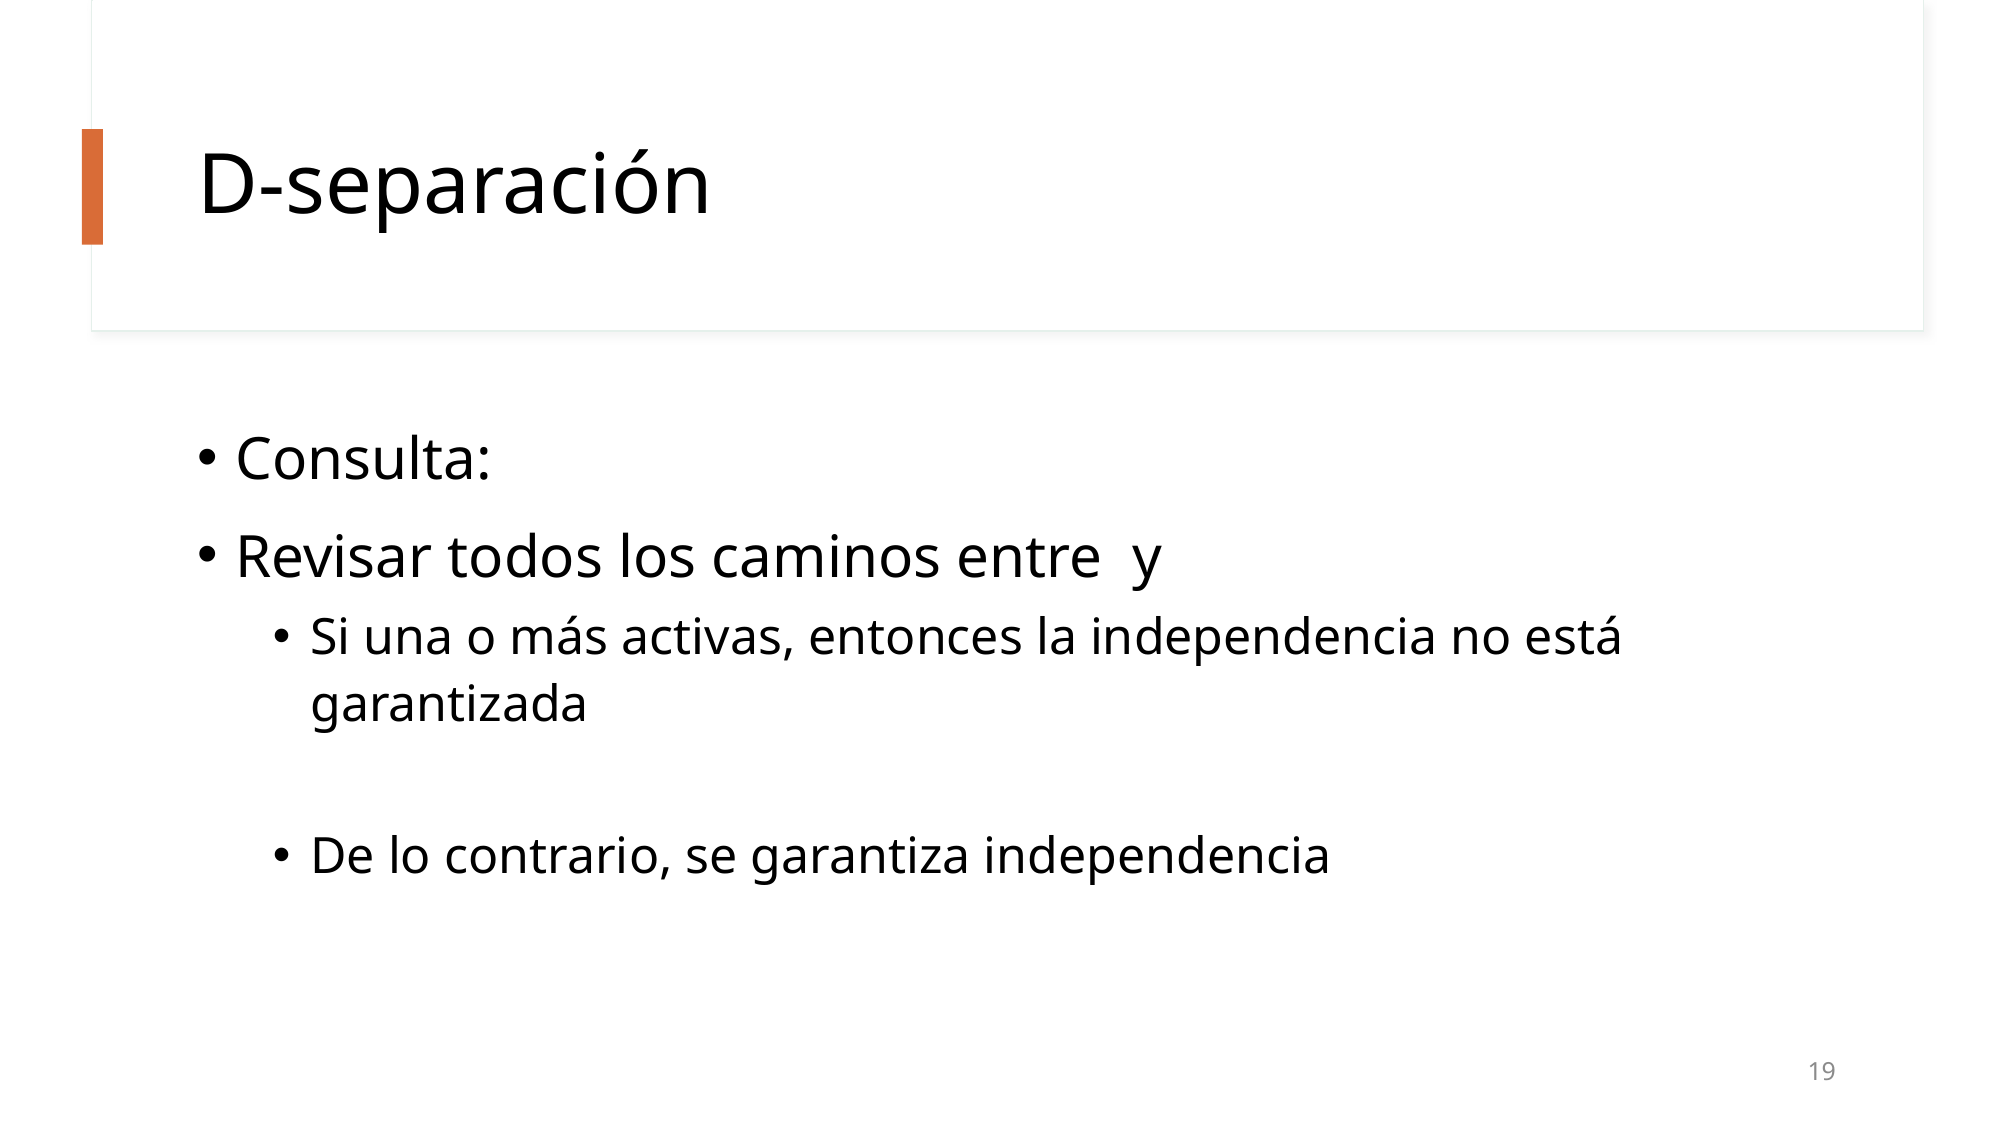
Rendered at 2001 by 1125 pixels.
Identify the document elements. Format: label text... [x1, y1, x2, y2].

list Consulta: Revisar todos los caminos entre y Si una o más activas, entonces la independencia no está garantizada De lo contrario, se garantiza independencia [183, 406, 1851, 1013]
title D-separación [183, 90, 1851, 284]
